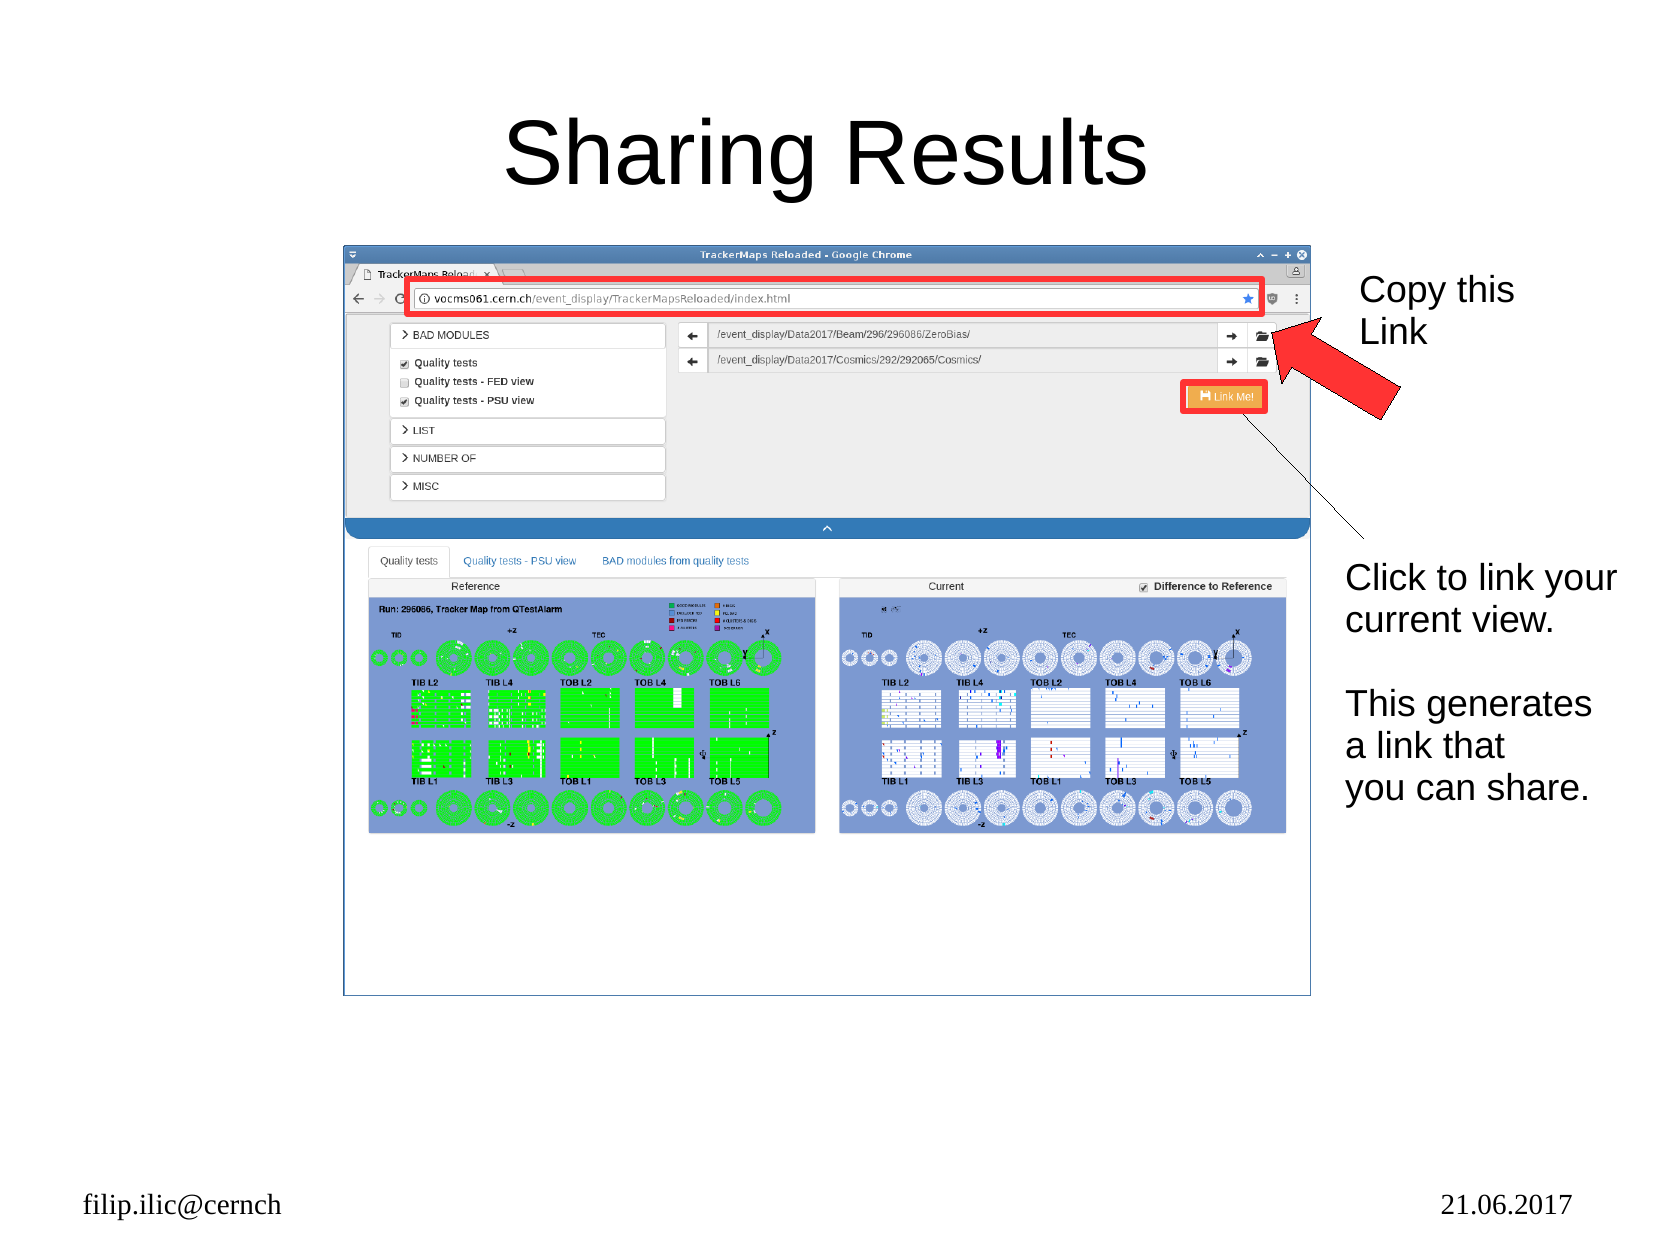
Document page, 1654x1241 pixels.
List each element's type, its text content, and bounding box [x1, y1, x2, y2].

text_box [1182, 382, 1266, 412]
text_box [407, 279, 1263, 314]
text_box Copy this Link [1344, 261, 1531, 361]
text_box [1271, 317, 1401, 420]
picture [343, 257, 1311, 996]
title Sharing Results [82, 49, 1571, 257]
text_box Click to link your current view. This generates a link that you can share. [1330, 548, 1633, 816]
